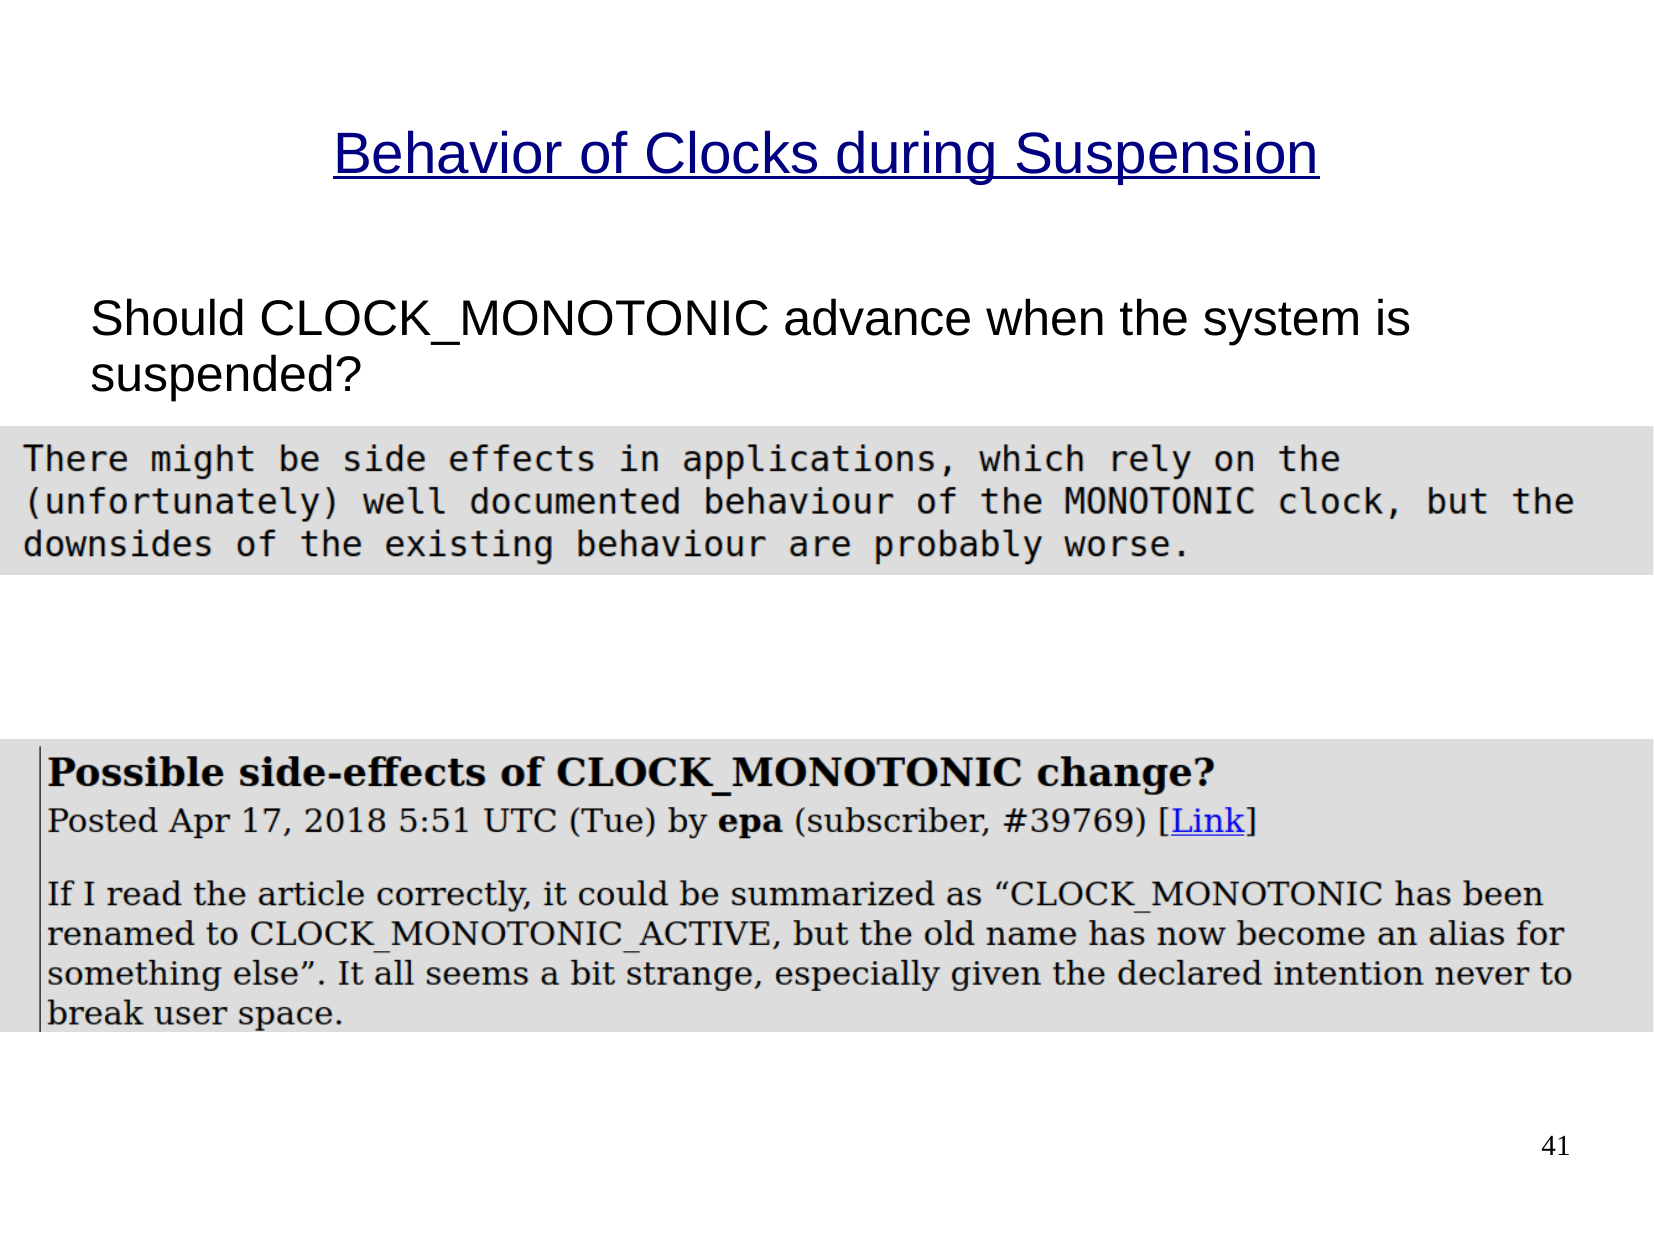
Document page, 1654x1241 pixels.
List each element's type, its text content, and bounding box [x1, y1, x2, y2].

title Behavior of Clocks during Suspension [82, 49, 1571, 257]
picture [0, 739, 1654, 1032]
picture [0, 426, 1654, 575]
text_box Should CLOCK_MONOTONIC advance when the system is suspended? [75, 282, 1474, 410]
